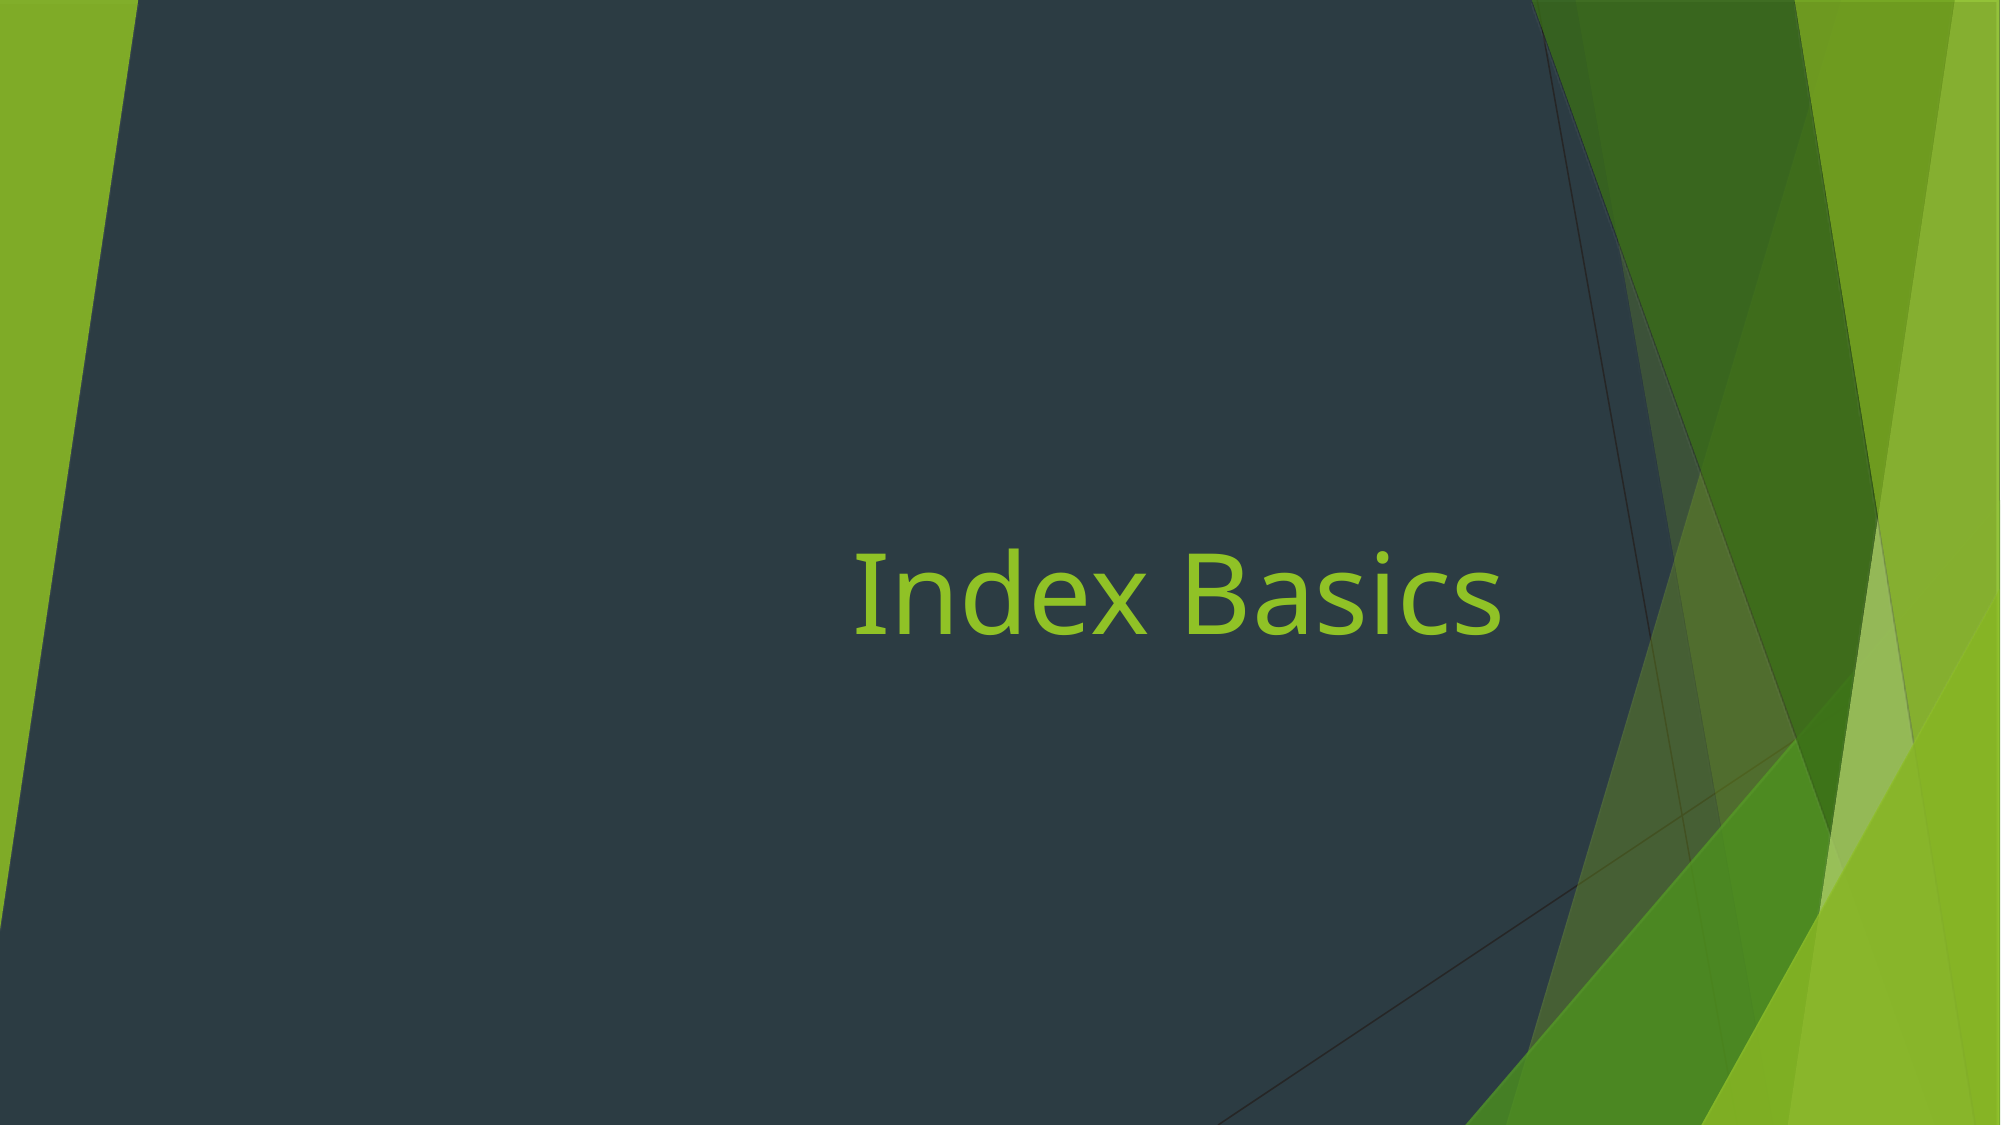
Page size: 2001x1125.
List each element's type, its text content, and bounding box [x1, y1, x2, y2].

title Index Basics [247, 394, 1522, 665]
